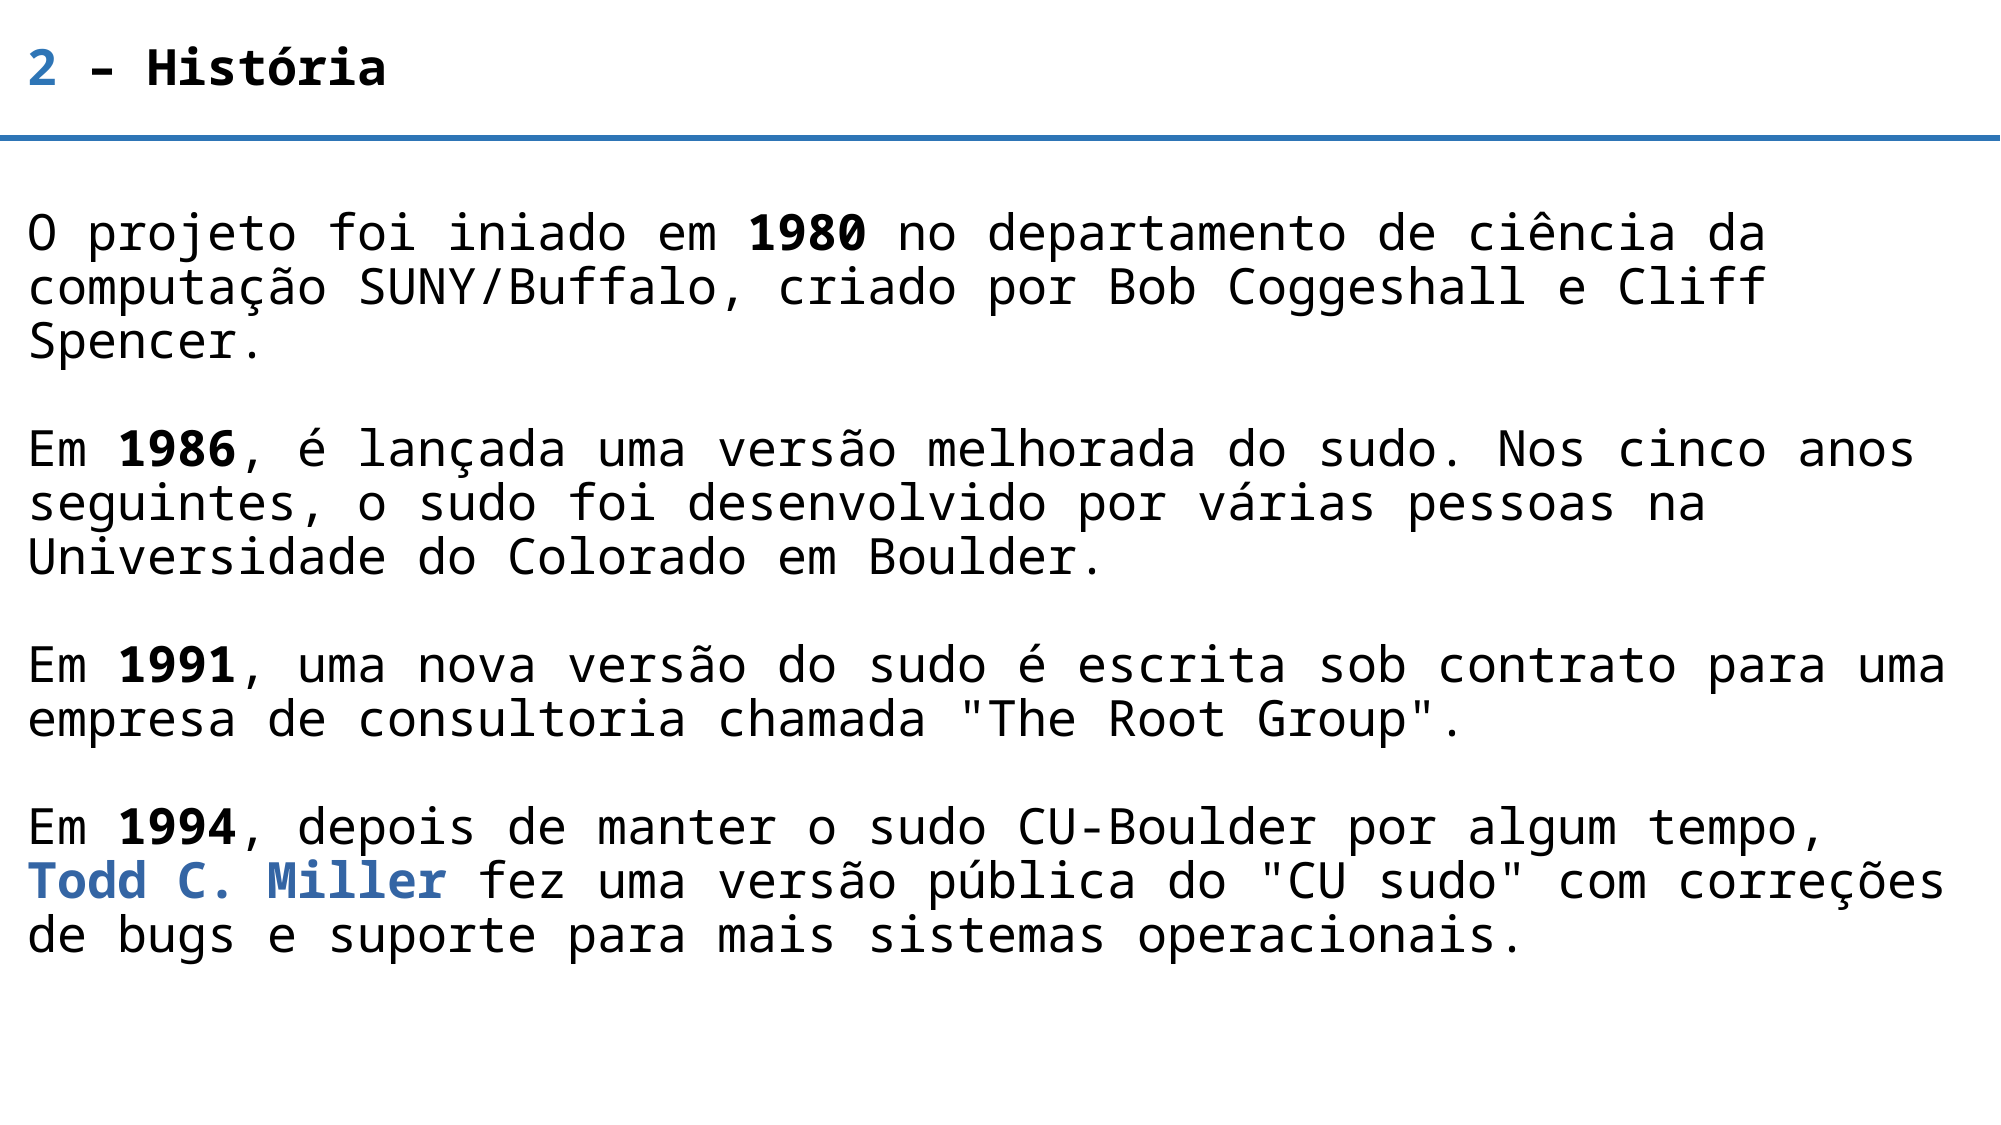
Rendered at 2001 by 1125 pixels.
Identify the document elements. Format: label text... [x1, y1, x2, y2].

text_box 2 – História [12, 14, 1513, 125]
title O projeto foi iniado em 1980 no departamento de ciência da computação SUNY/Buffalo, criado por Bob Coggeshall e Cliff Spencer. Em 1986, é lançada uma versão melhorada do sudo. Nos cinco anos seguintes, o sudo foi desenvolvido por várias pessoas na Universidade do Colorado em Boulder. Em 1991, uma nova versão do sudo é escrita sob contrato para uma empresa de consultoria chamada "The Root Group". Em 1994, depois de manter o sudo CU-Boulder por algum tempo, Todd C. Miller fez uma versão pública do "CU sudo" com correções de bugs e suporte para mais sistemas operacionais. [12, 200, 1986, 1109]
